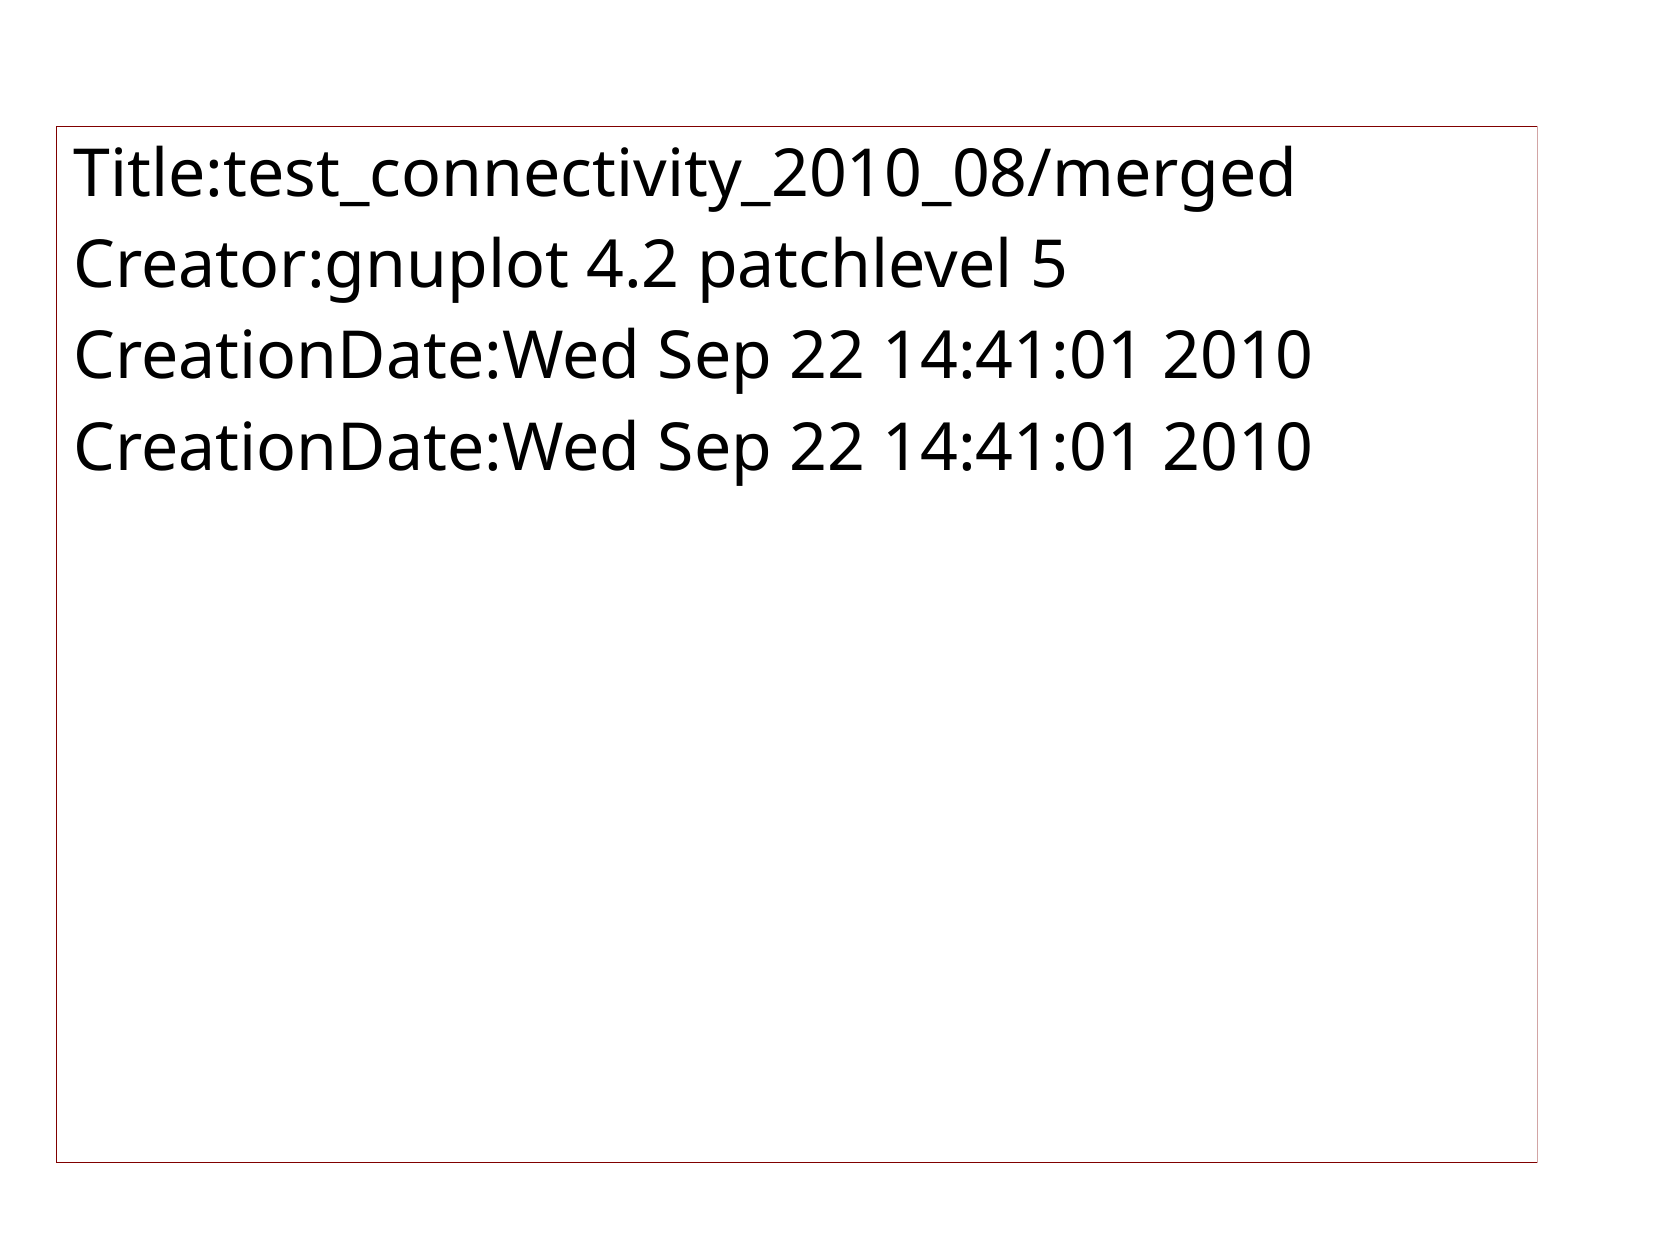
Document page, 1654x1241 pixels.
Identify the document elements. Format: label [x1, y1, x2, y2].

picture [52, 121, 1538, 1163]
